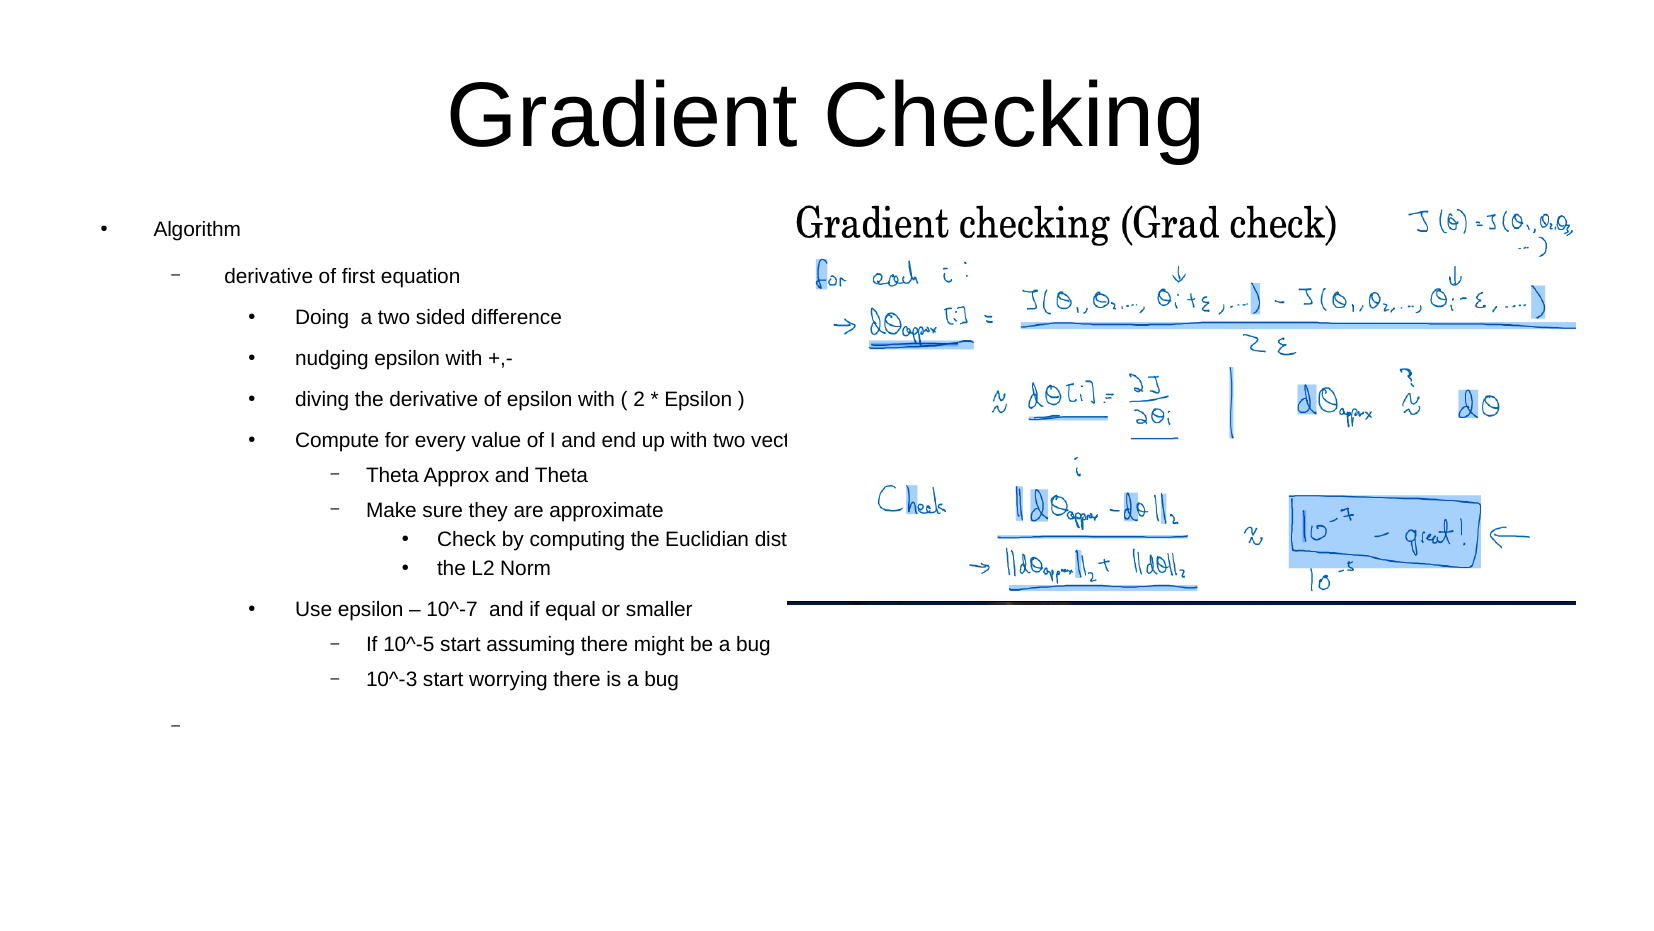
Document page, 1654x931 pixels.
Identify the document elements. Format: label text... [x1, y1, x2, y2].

title Gradient Checking [82, 37, 1571, 193]
picture [787, 192, 1576, 605]
list Algorithm derivative of first equation Doing a two sided difference nudging epsilon with +,- diving the derivative of epsilon with ( 2 * Epsilon ) Compute for every value of I and end up with two vectors Theta Approx and Theta Make sure they are approximate Check by computing the Euclidian distance ---------------------- the L2 Norm Use epsilon – 10^-7 and if equal or smaller If 10^-5 start assuming there might be a bug 10^-3 start worrying there is a bug [82, 217, 1613, 901]
